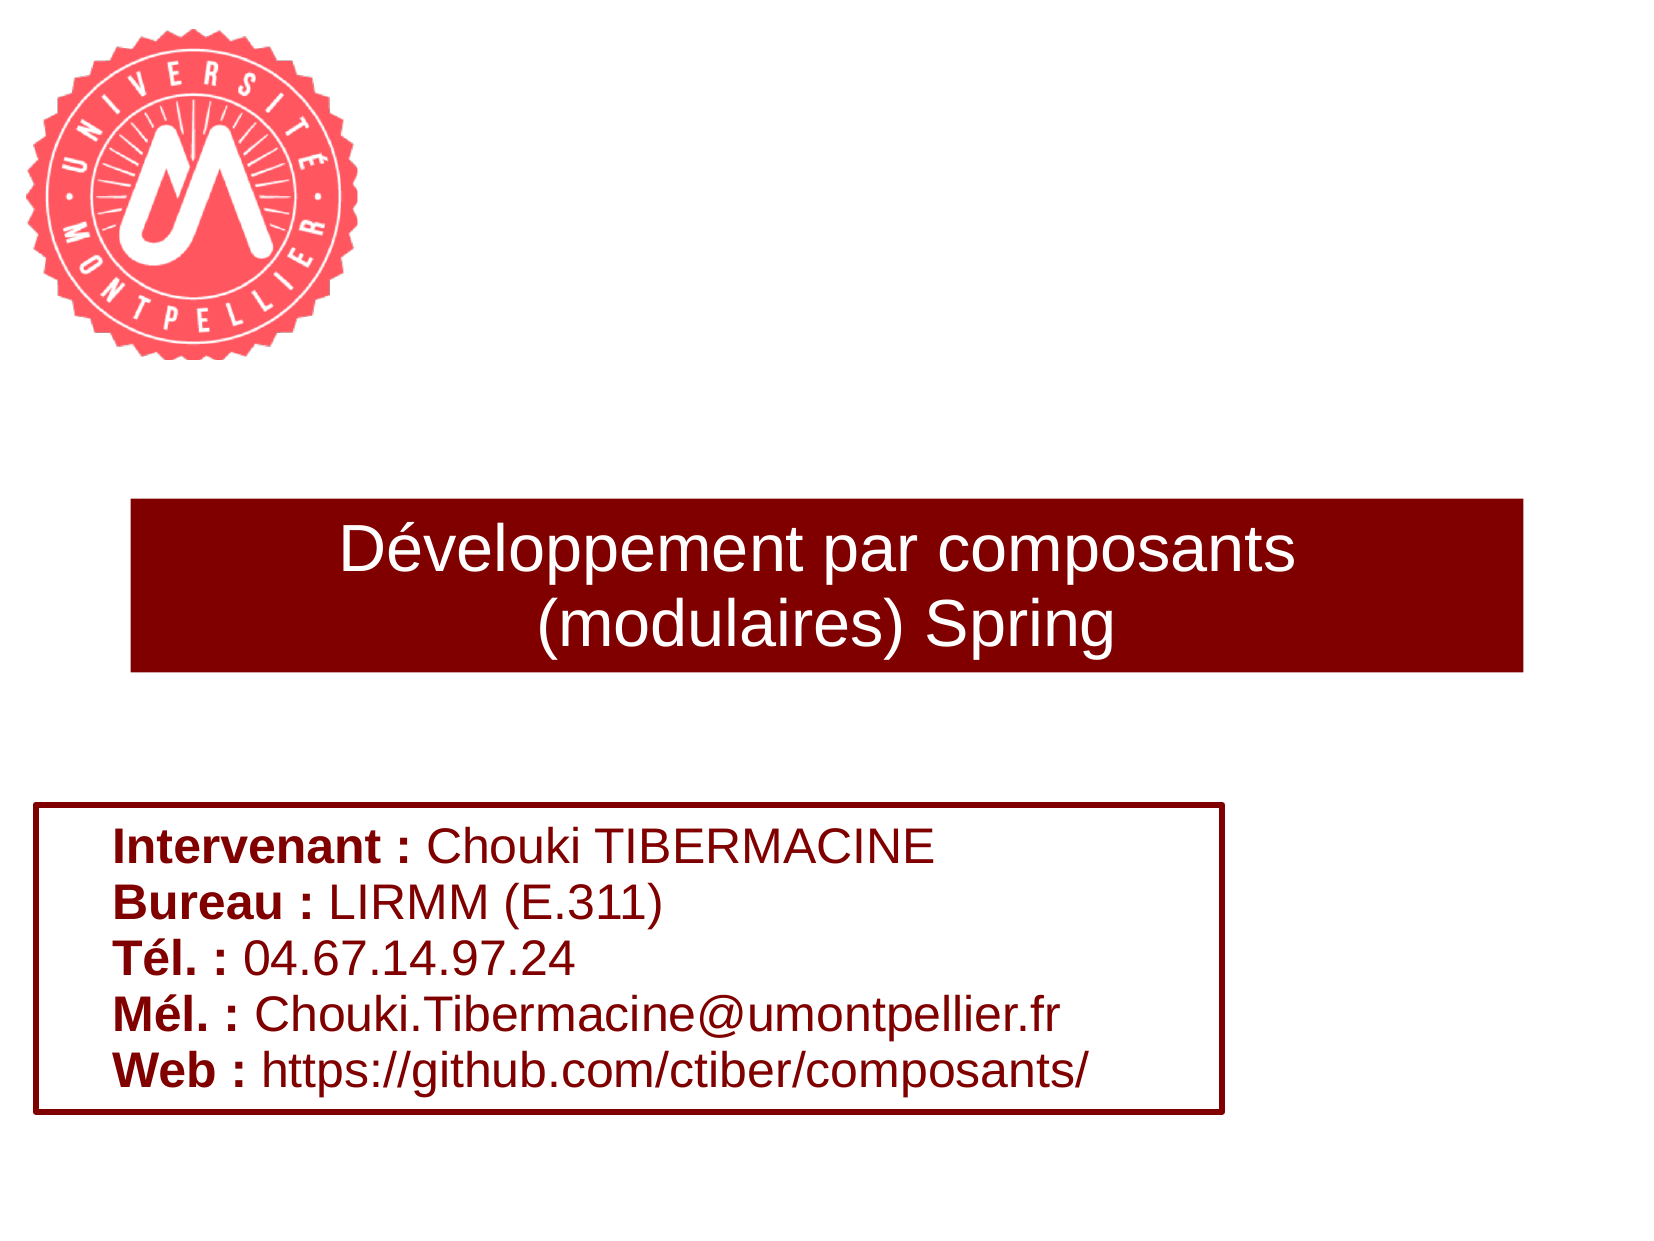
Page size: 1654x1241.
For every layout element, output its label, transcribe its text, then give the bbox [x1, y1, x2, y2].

text_box Développement par composants (modulaires) Spring [130, 498, 1524, 673]
picture [26, 29, 360, 360]
text_box Intervenant : Chouki TIBERMACINE Bureau : LIRMM (E.311) Tél. : 04.67.14.97.24 Mél. : Chouki.Tibermacine@umontpellier.fr Web : https://github.com/ctiber/composants/ [35, 804, 1223, 1112]
